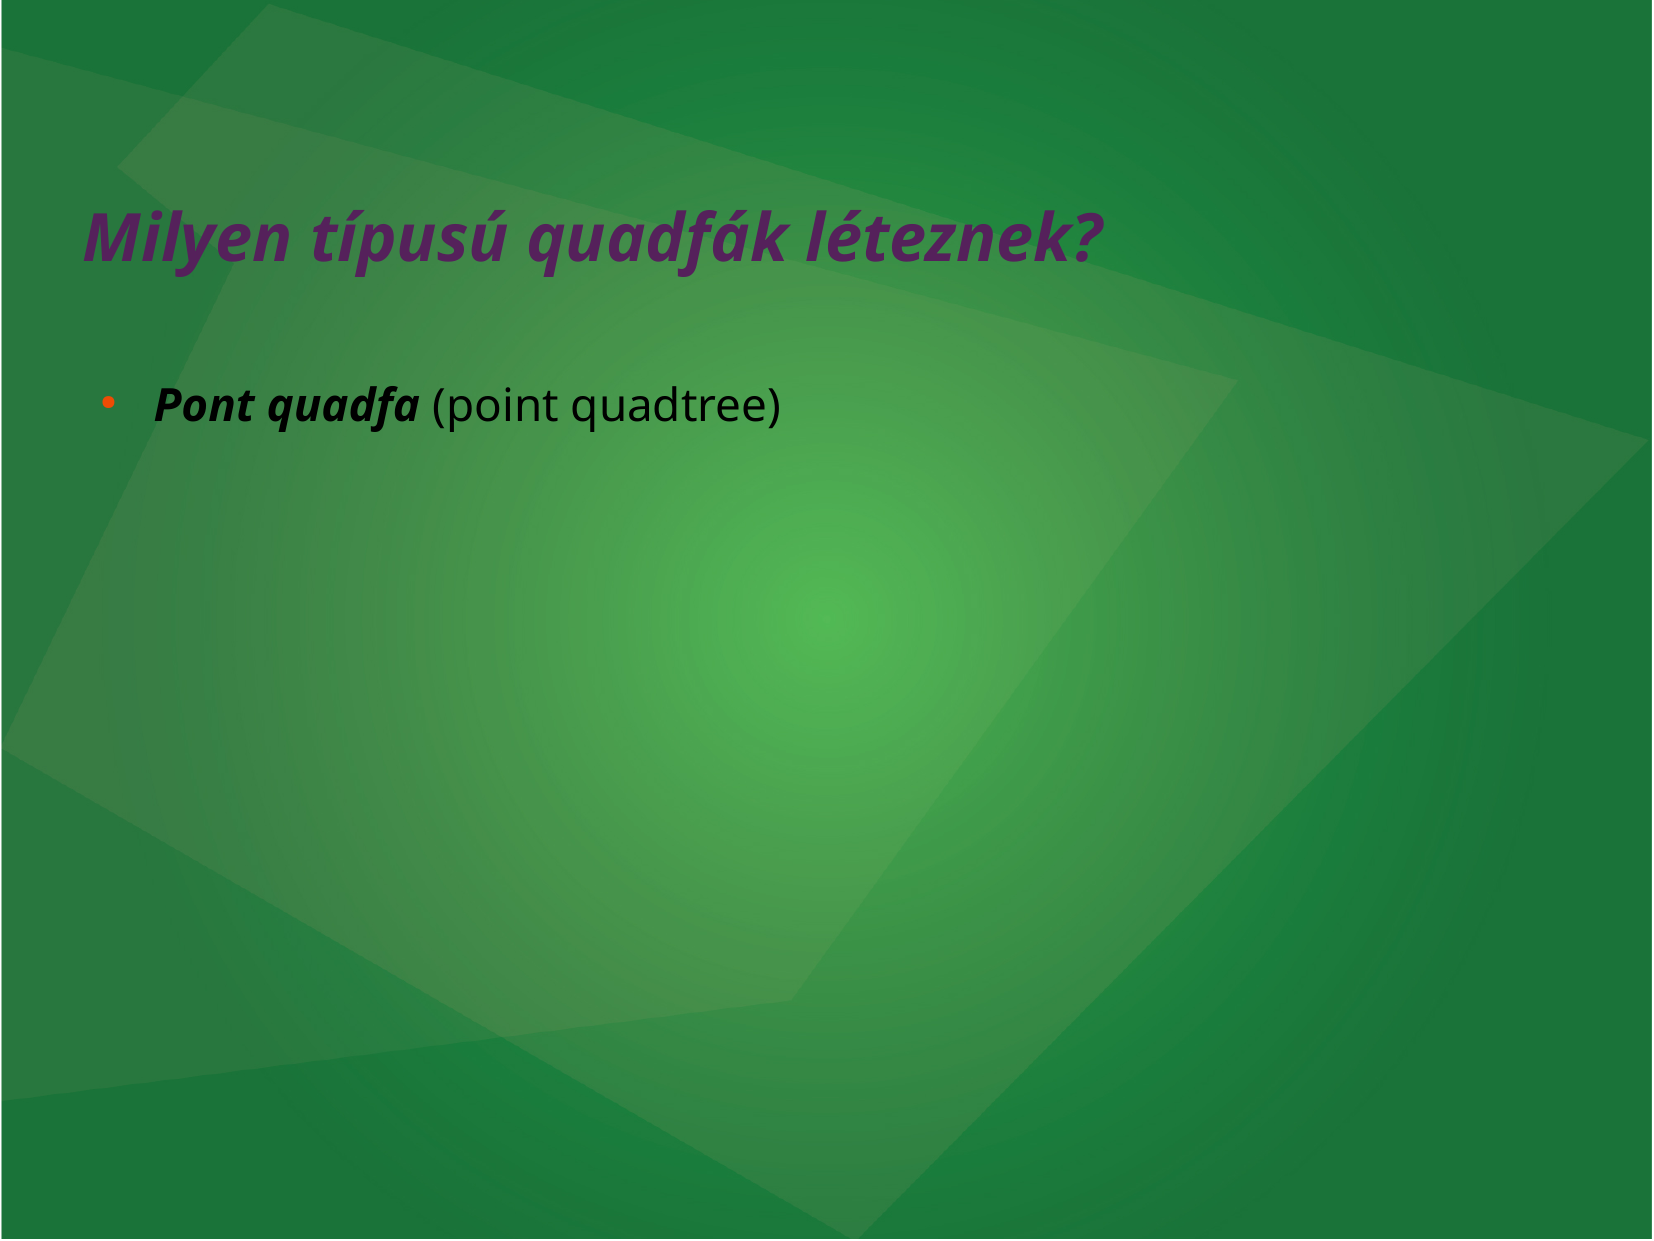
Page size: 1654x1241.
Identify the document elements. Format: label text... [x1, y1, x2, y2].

title Milyen típusú quadfák léteznek? [82, 132, 1571, 340]
picture [0, 0, 1652, 1241]
list Pont quadfa (point quadtree) [82, 372, 1571, 1093]
